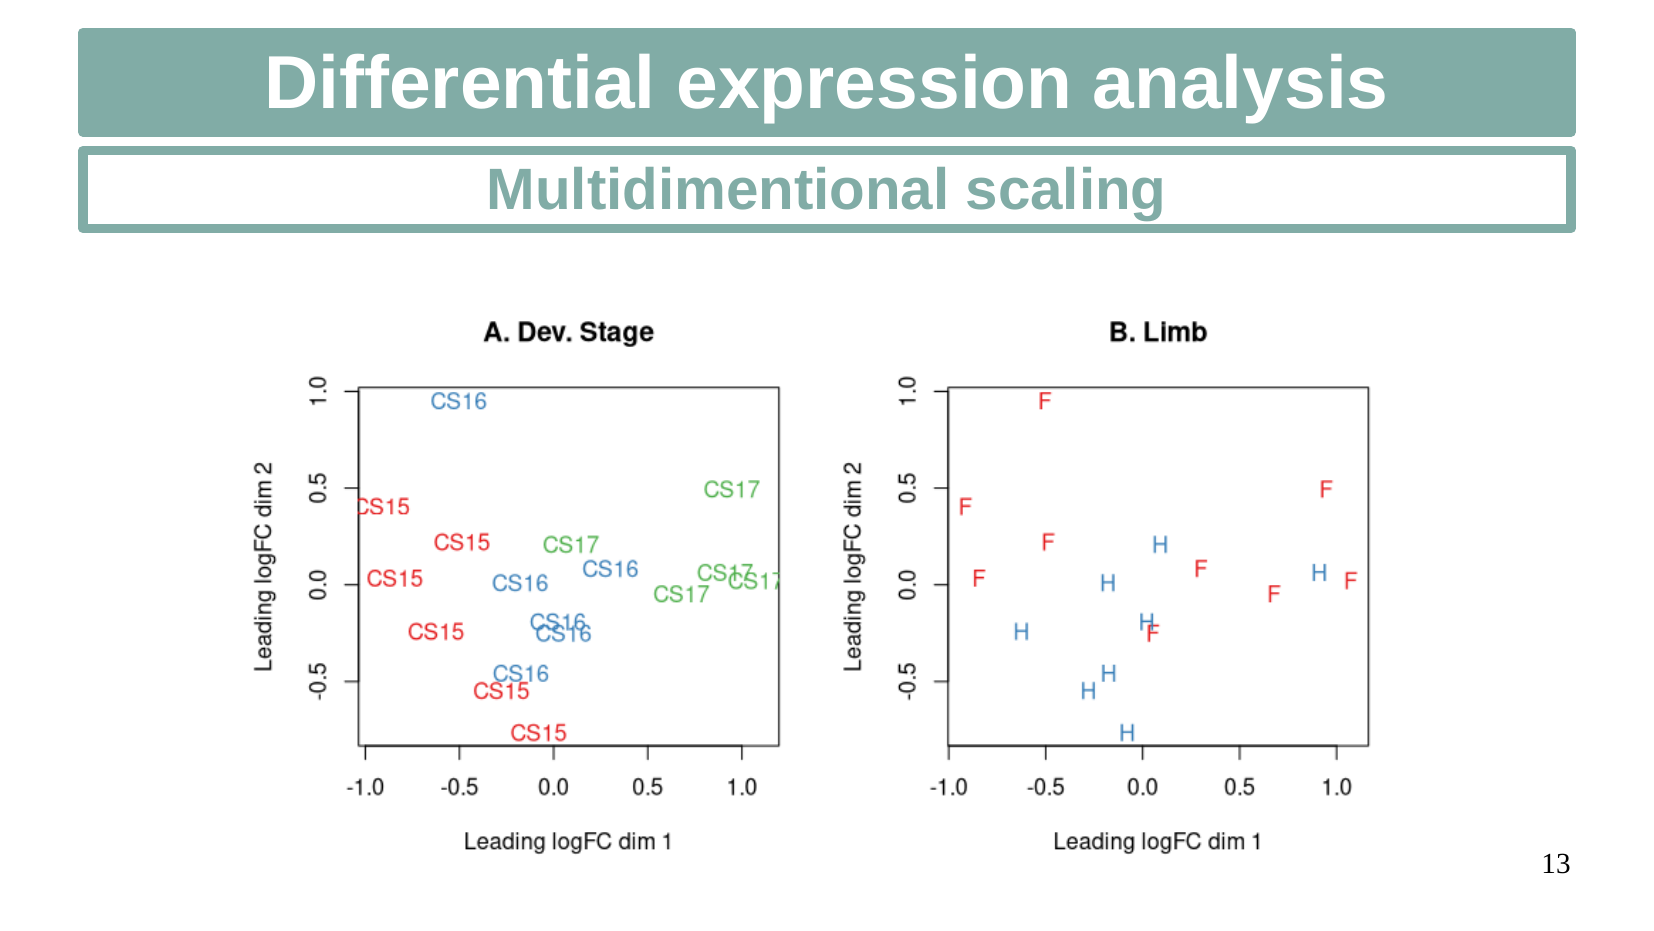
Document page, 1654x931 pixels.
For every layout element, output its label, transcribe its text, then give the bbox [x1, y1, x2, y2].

picture [247, 276, 1426, 886]
title Differential expression analysis [82, 32, 1571, 132]
title Multidimentional scaling [82, 150, 1572, 229]
